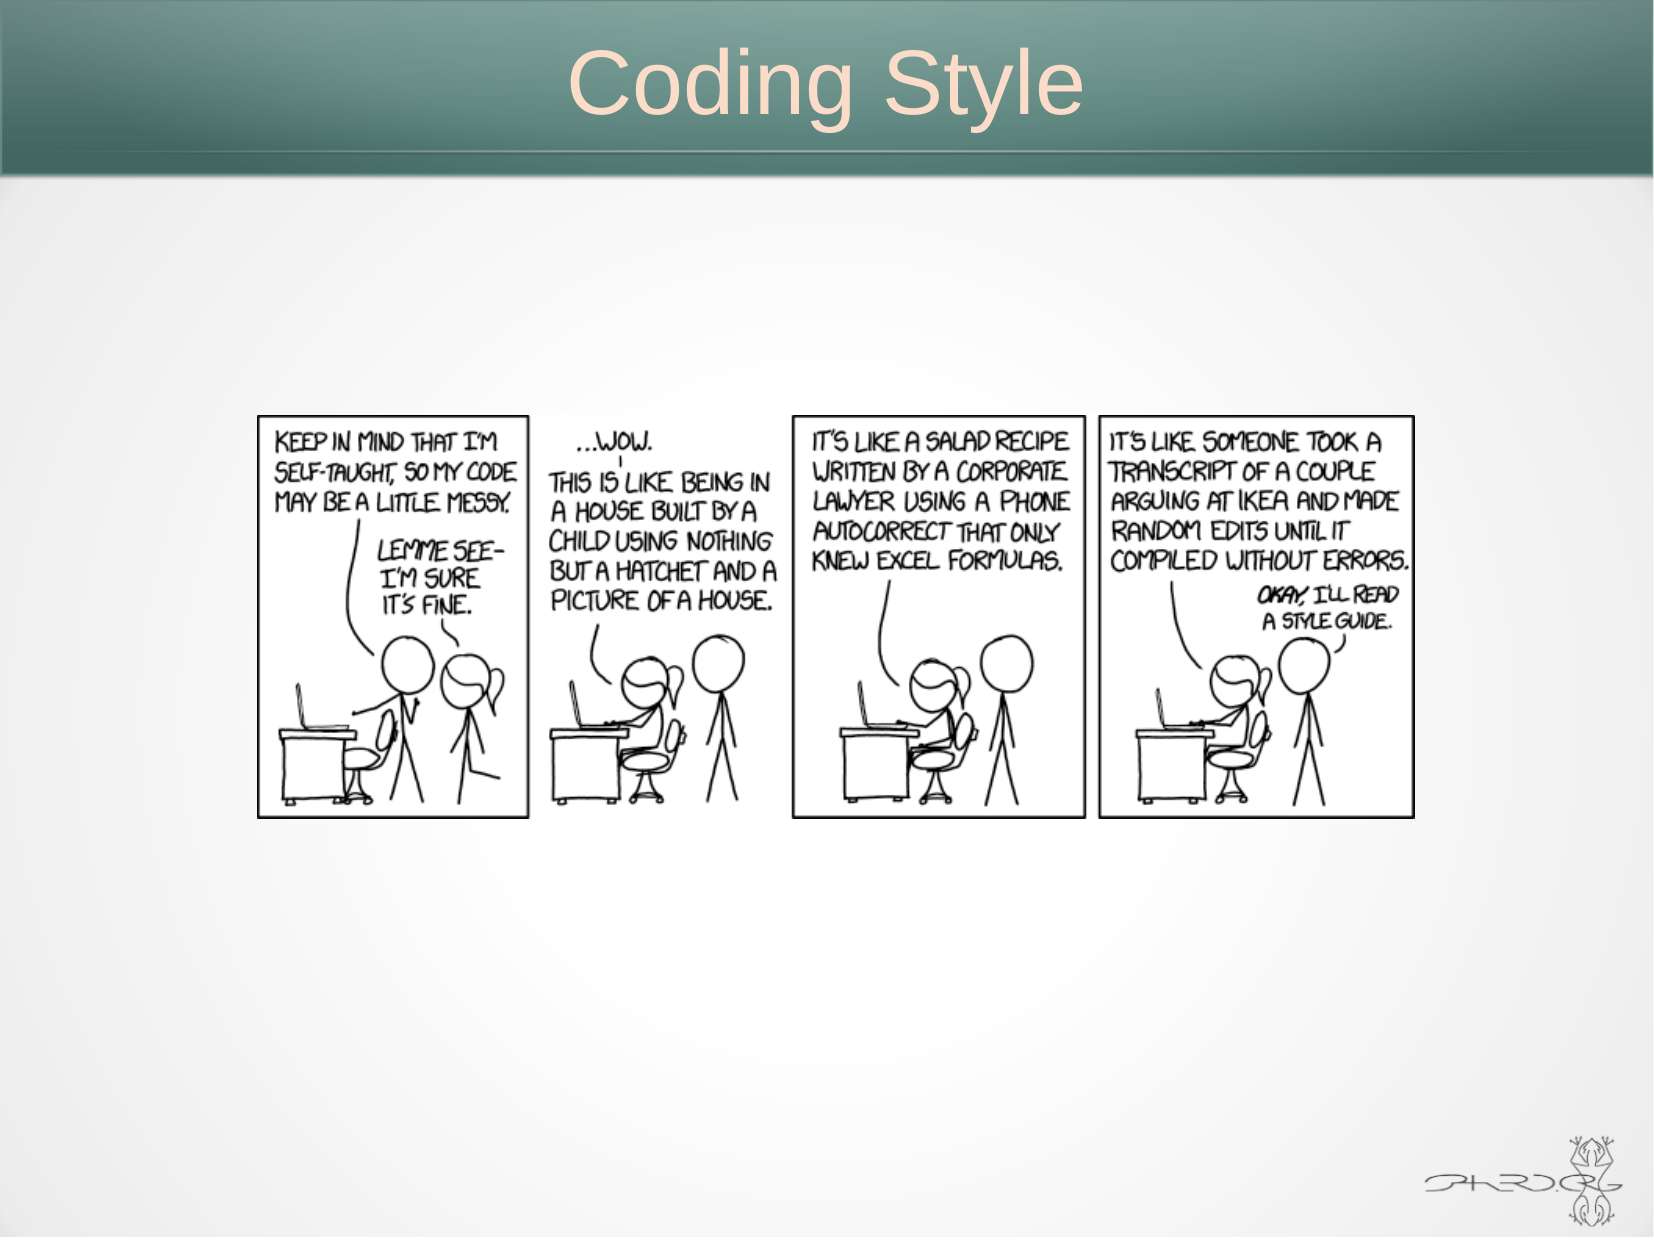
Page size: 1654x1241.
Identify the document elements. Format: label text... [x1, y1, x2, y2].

title Coding Style [82, 11, 1571, 154]
picture [0, 0, 1654, 1237]
